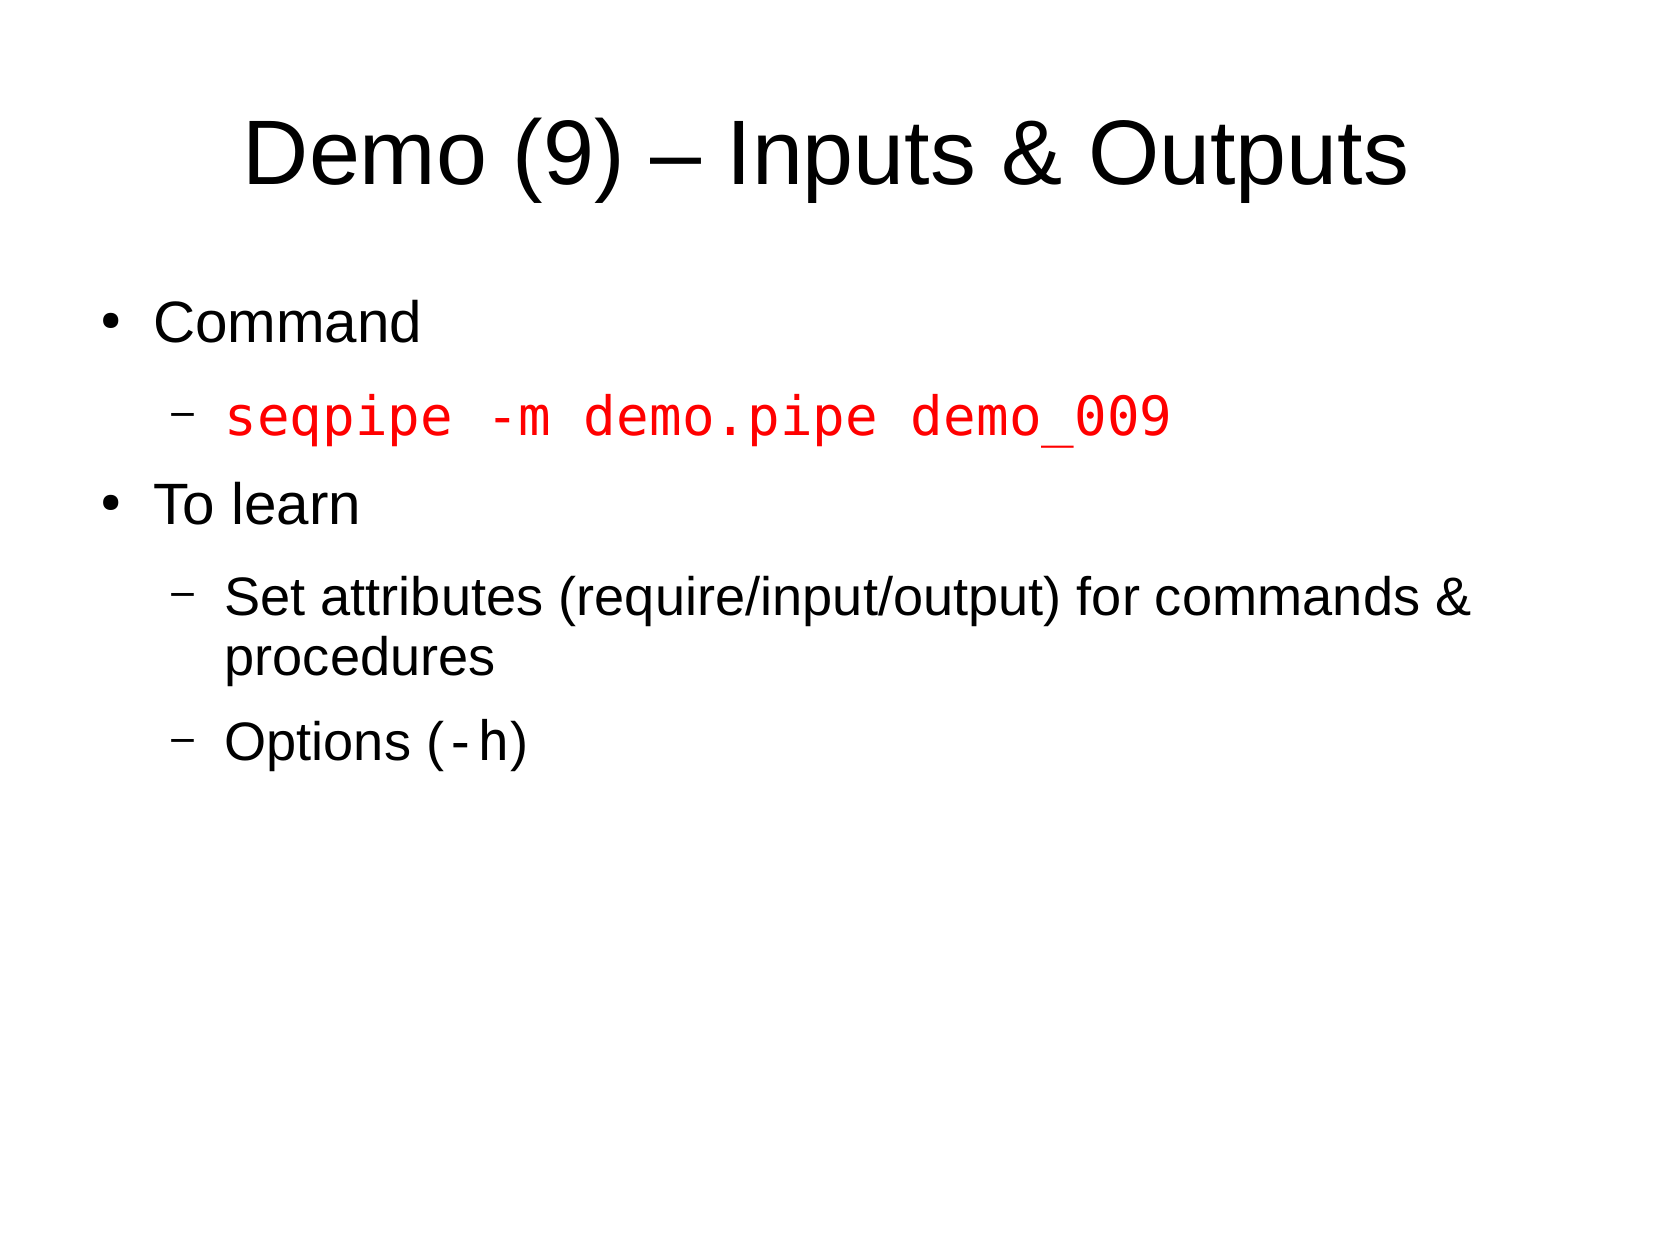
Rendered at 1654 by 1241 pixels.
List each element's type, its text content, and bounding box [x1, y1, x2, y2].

title Demo (9) – Inputs & Outputs [82, 49, 1571, 257]
list Command seqpipe -m demo.pipe demo_009 To learn Set attributes (require/input/output) for commands & procedures Options (-h) [82, 290, 1538, 1051]
